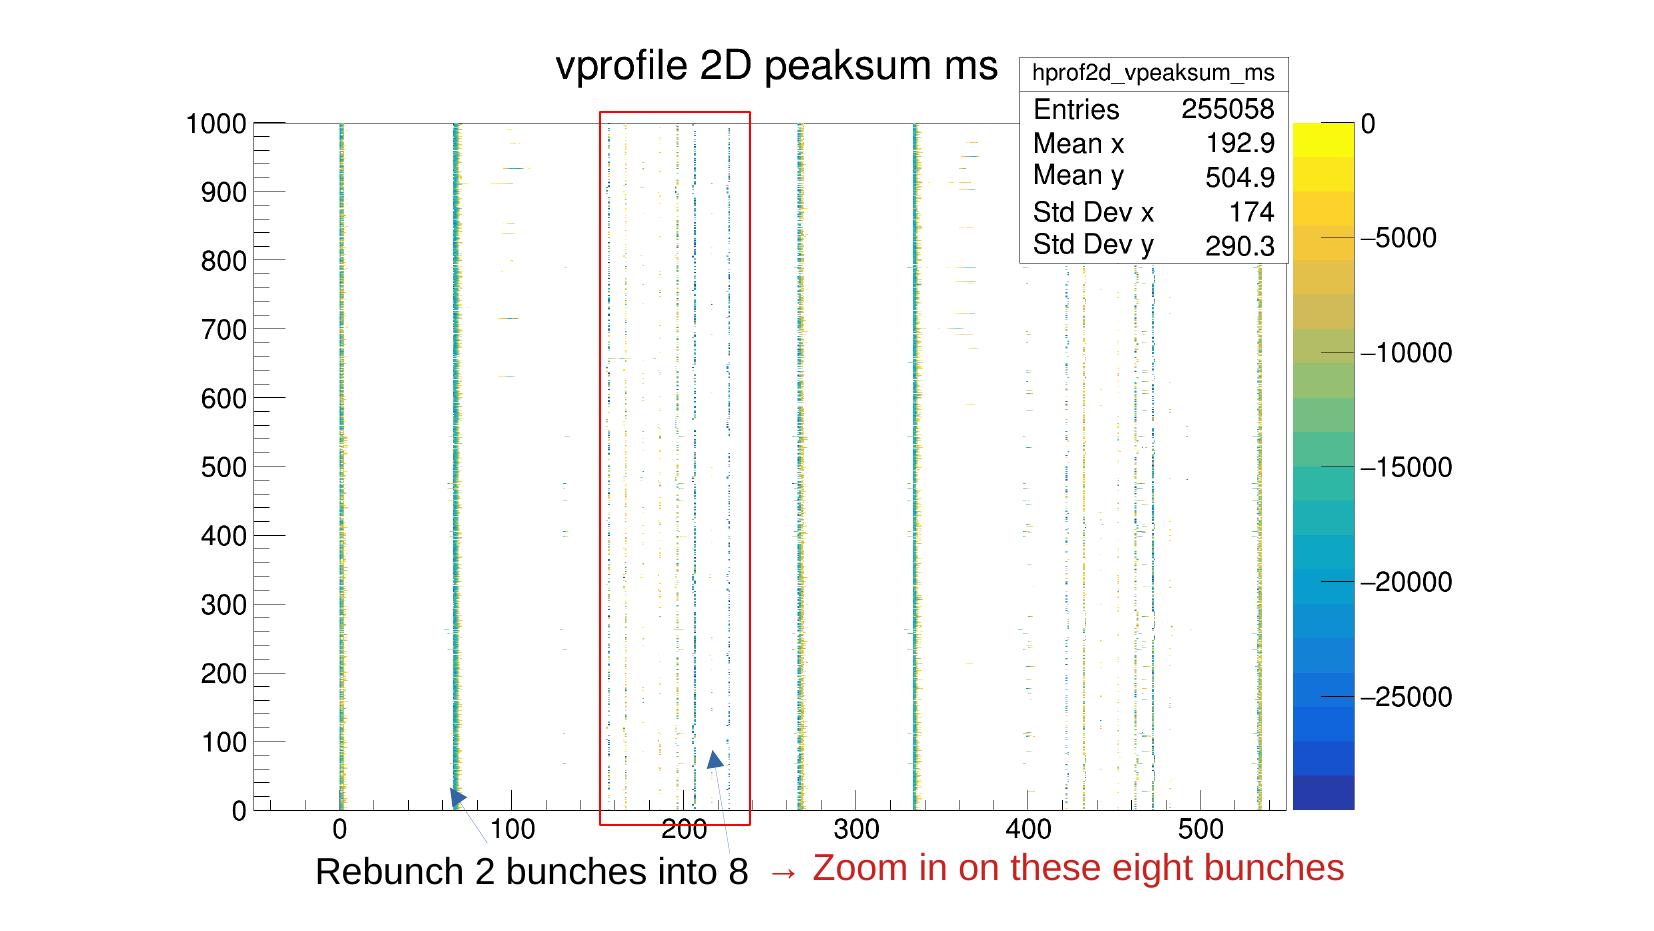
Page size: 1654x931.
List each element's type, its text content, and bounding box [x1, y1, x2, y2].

picture [601, 113, 749, 824]
text_box Rebunch 2 bunches into 8 [300, 843, 786, 901]
picture [119, 37, 1463, 896]
text_box → Zoom in on these eight bunches [750, 838, 1361, 896]
